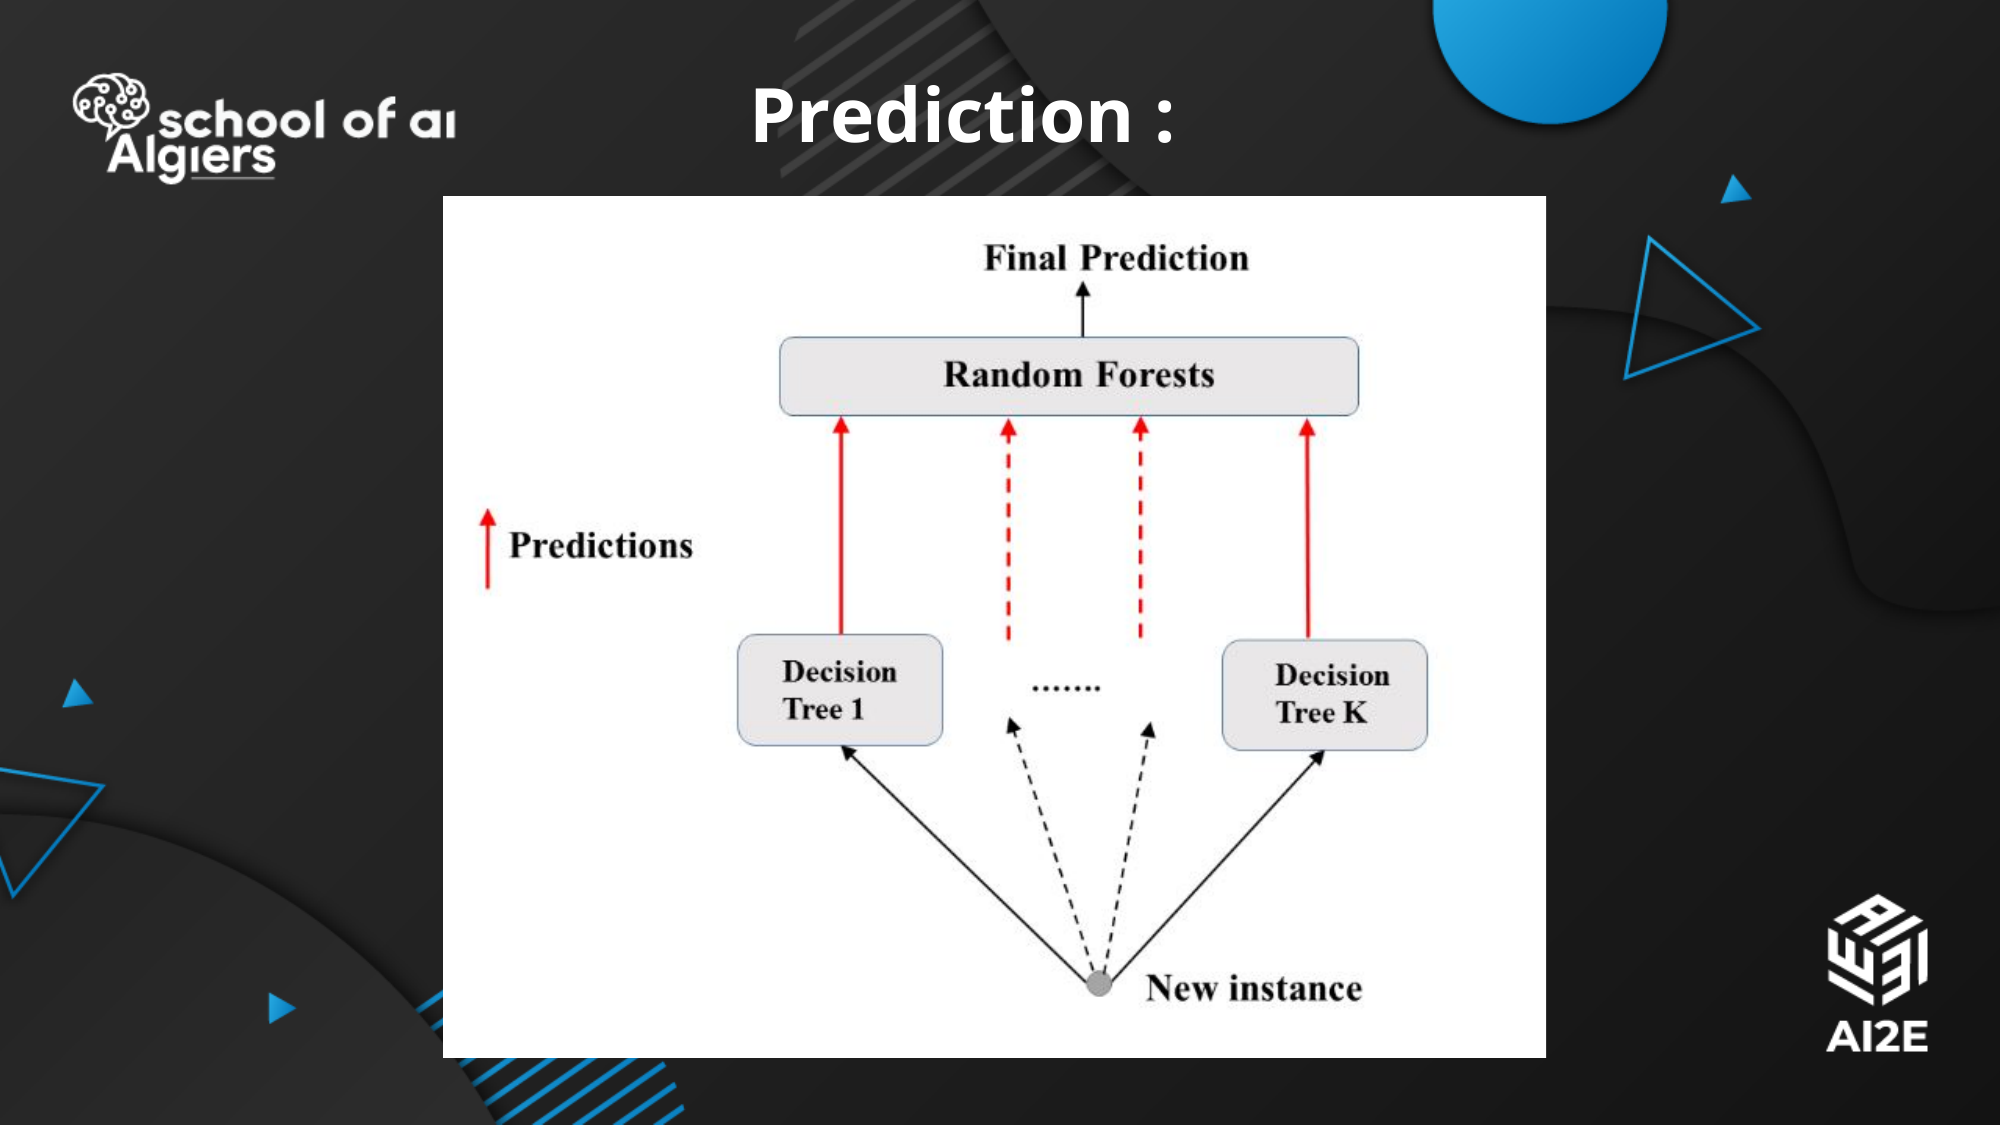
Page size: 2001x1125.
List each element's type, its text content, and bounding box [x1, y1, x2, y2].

picture [0, 0, 2000, 1125]
text_box Prediction : [28, 67, 1898, 156]
